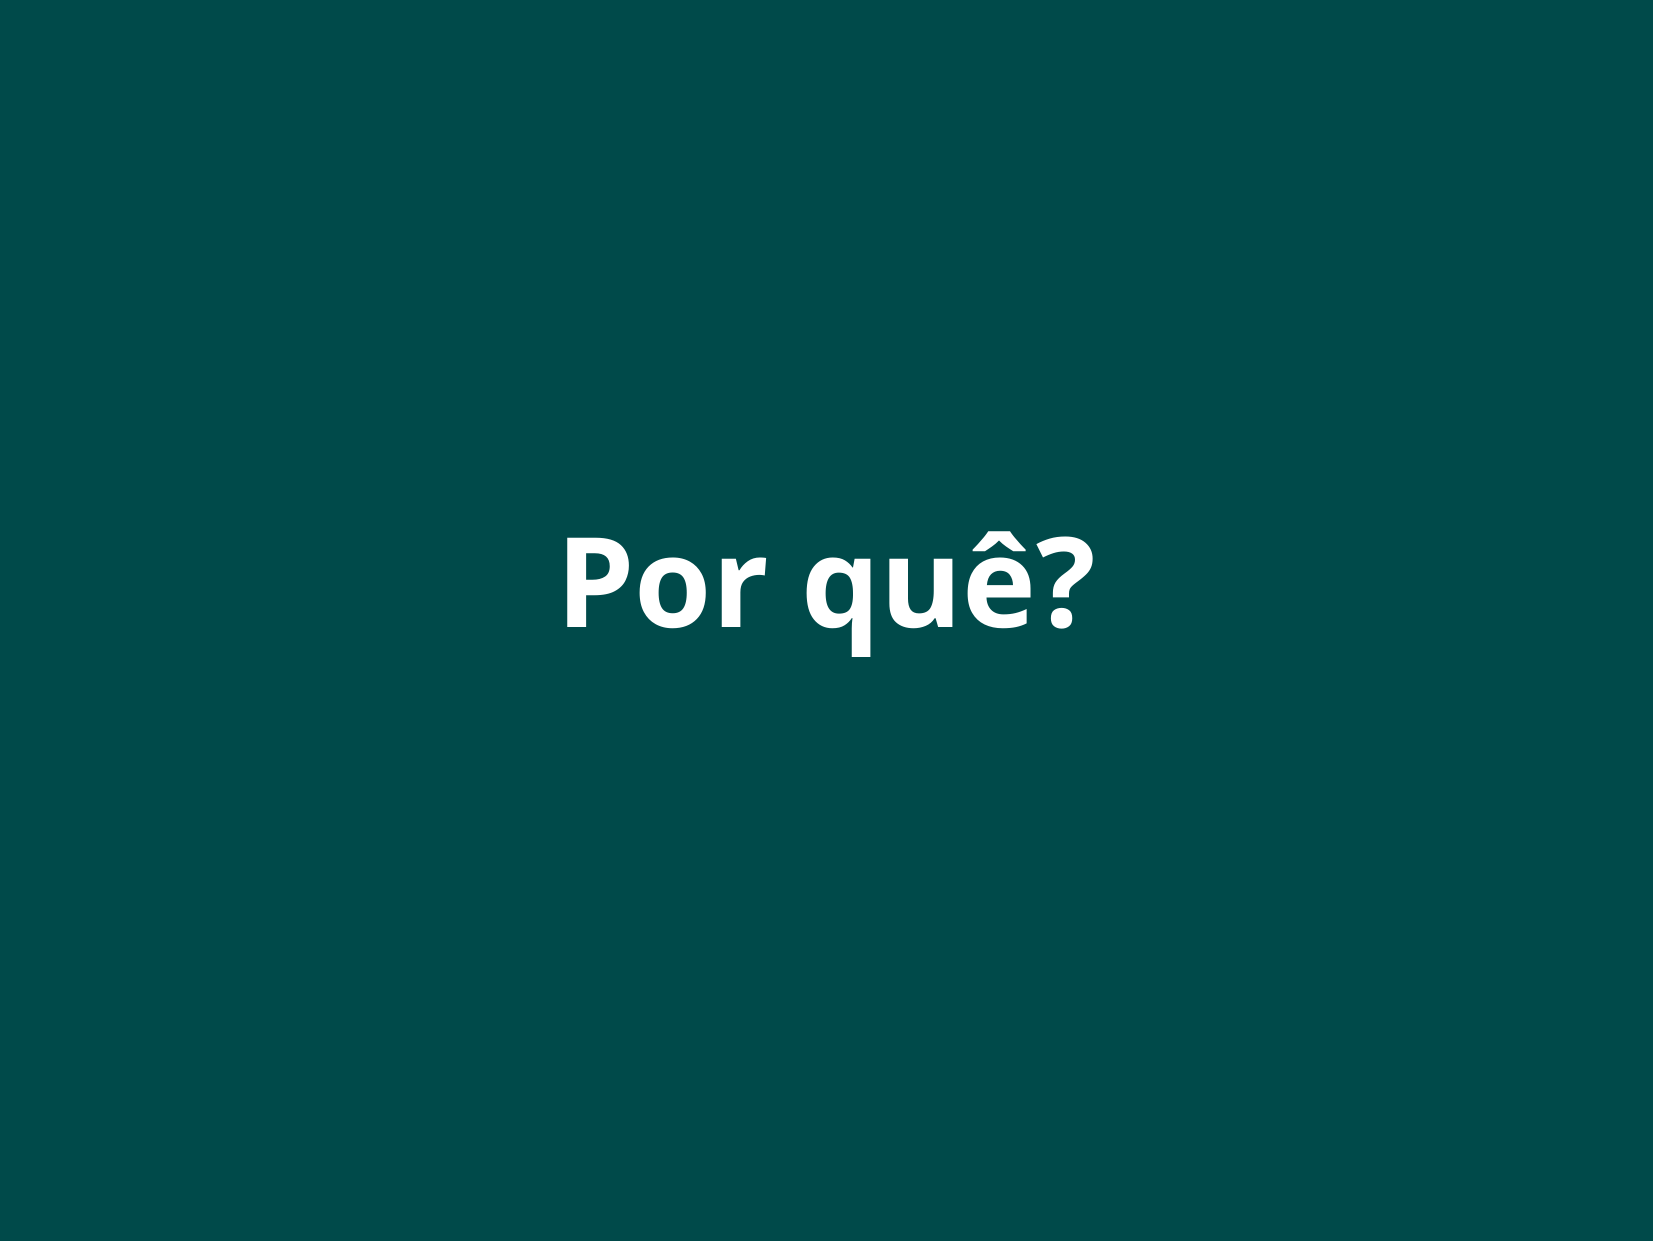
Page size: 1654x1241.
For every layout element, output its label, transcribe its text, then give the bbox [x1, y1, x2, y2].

subtitle Por quê? [82, 56, 1571, 1102]
